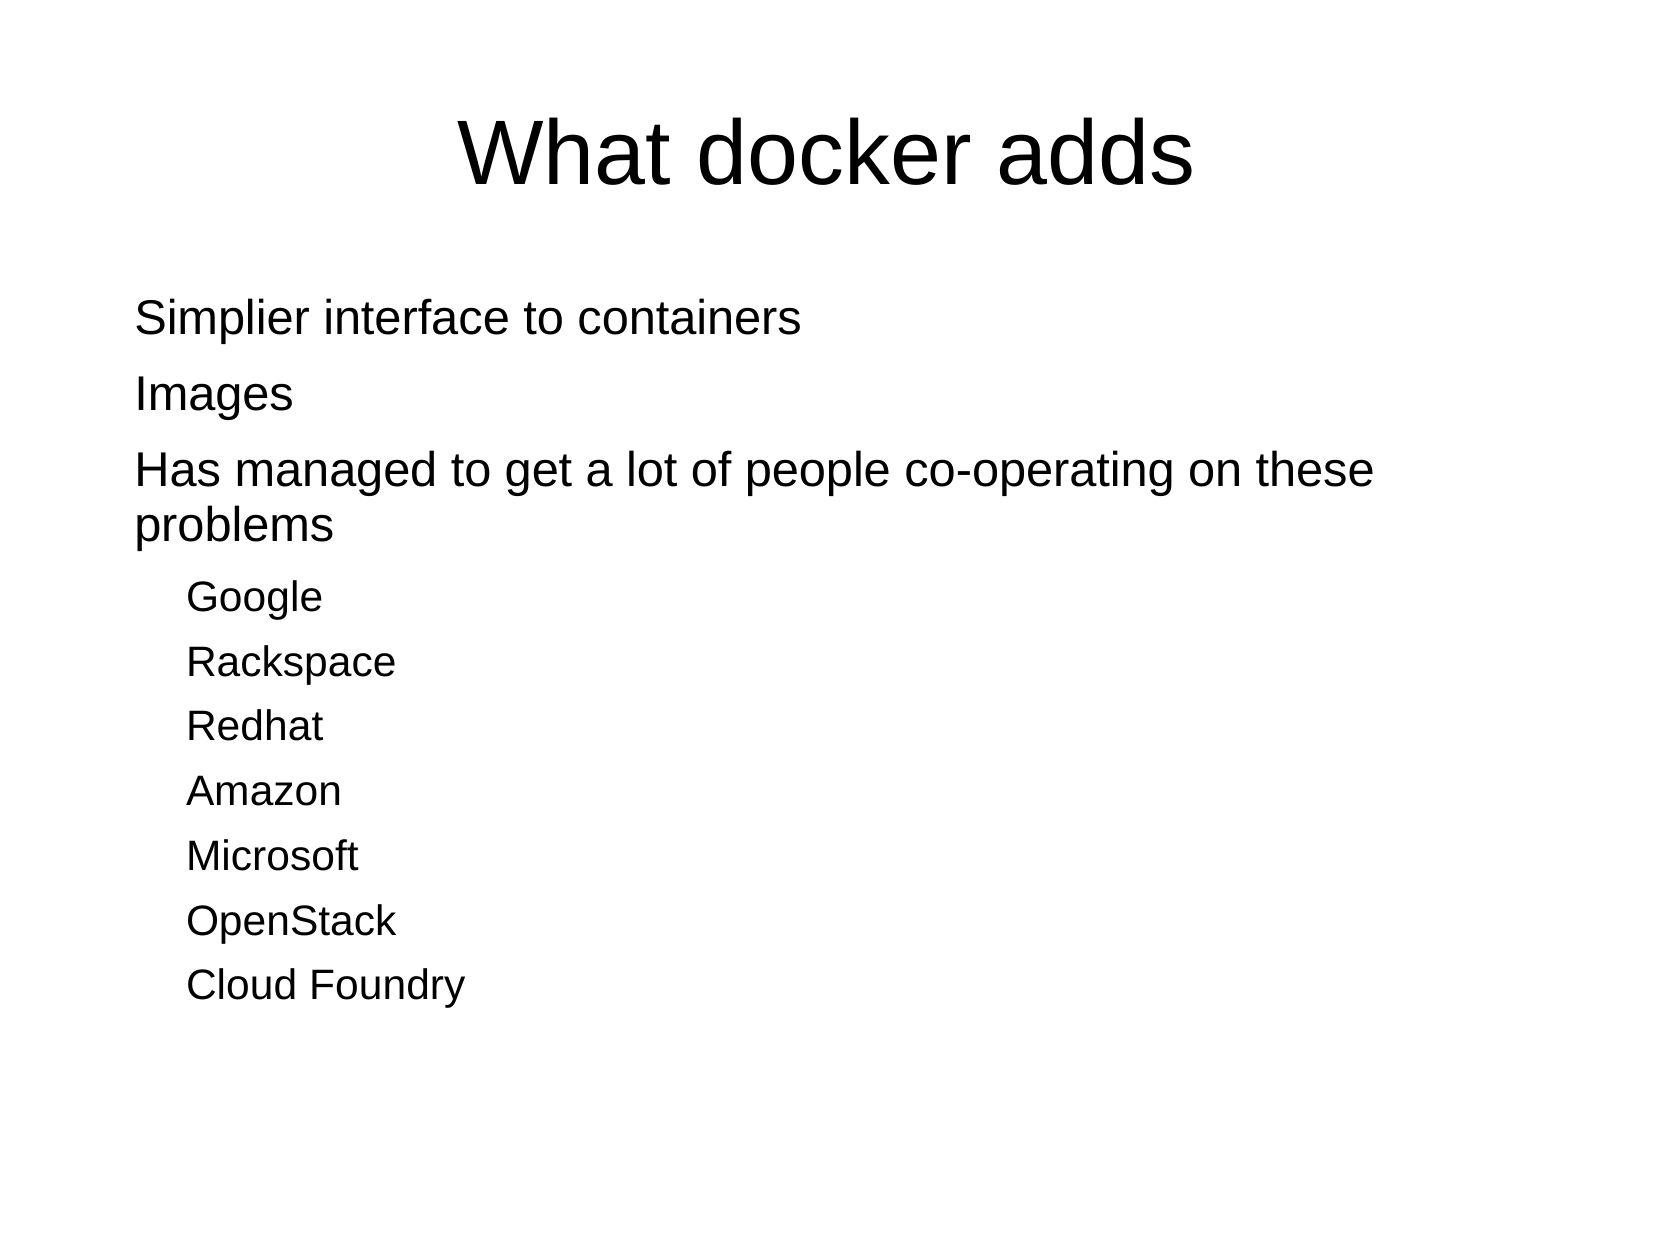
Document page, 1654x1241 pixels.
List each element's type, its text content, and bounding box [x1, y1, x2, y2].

title What docker adds [82, 49, 1571, 257]
list Simplier interface to containers Images Has managed to get a lot of people co-operating on these problems Google Rackspace Redhat Amazon Microsoft OpenStack Cloud Foundry [82, 290, 1571, 1010]
